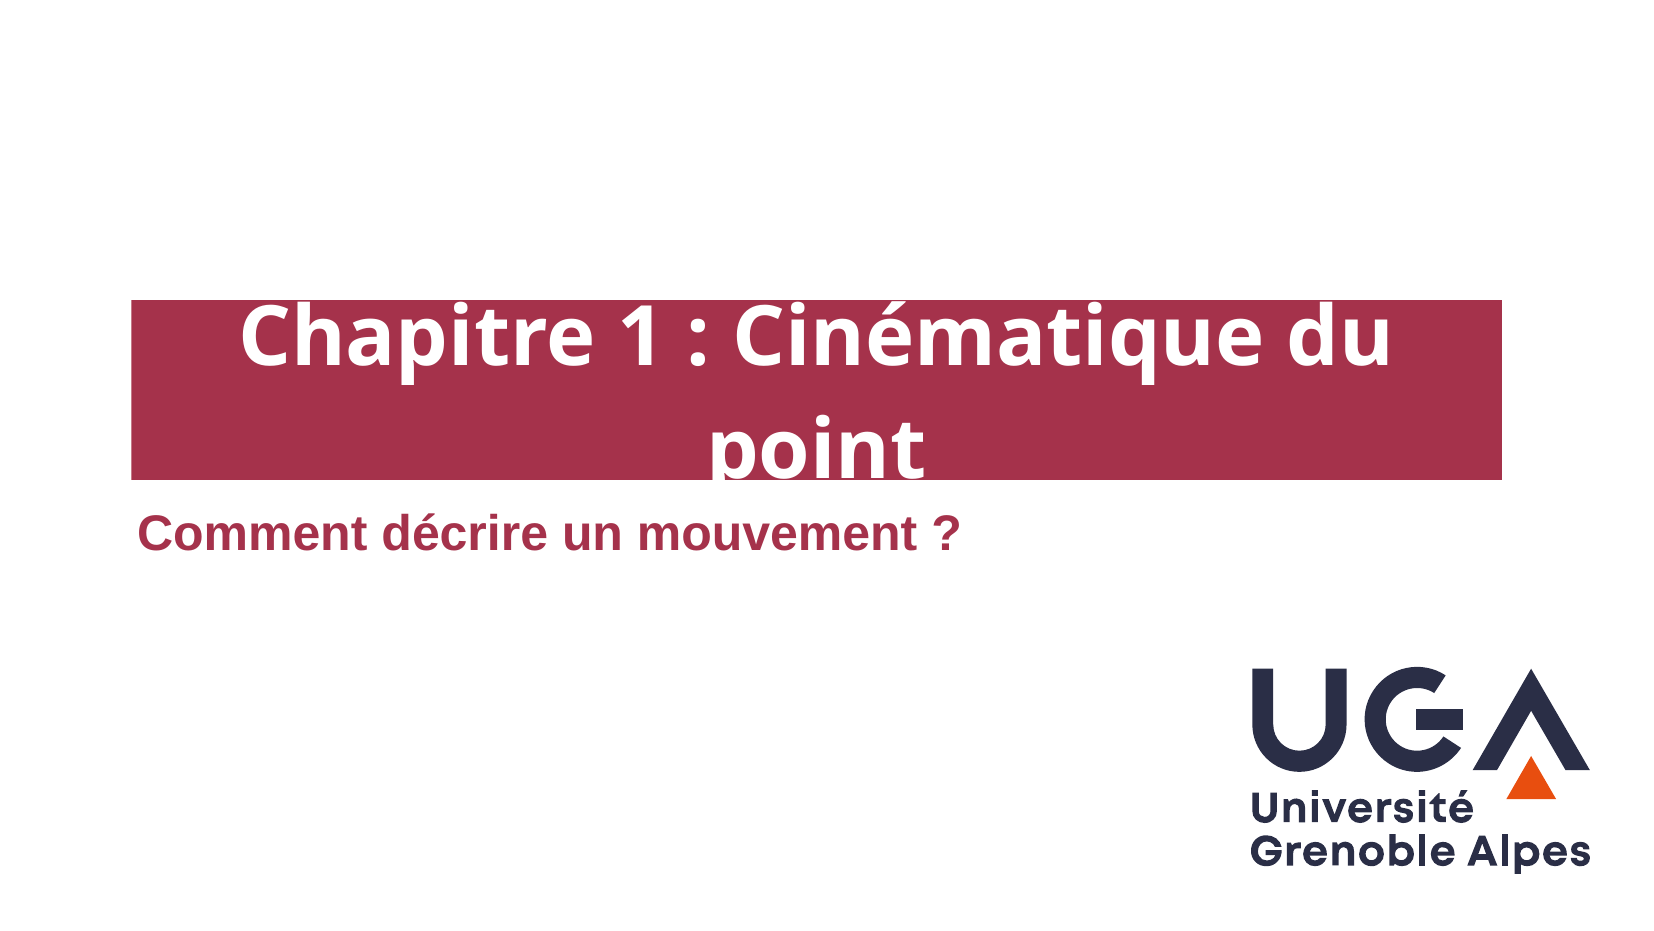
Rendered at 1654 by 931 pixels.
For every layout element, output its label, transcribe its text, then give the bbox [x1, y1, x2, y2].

text_box Comment décrire un mouvement ? [122, 497, 978, 569]
picture [1251, 666, 1590, 874]
text_box Chapitre 1 : Cinématique du point [131, 300, 1502, 480]
